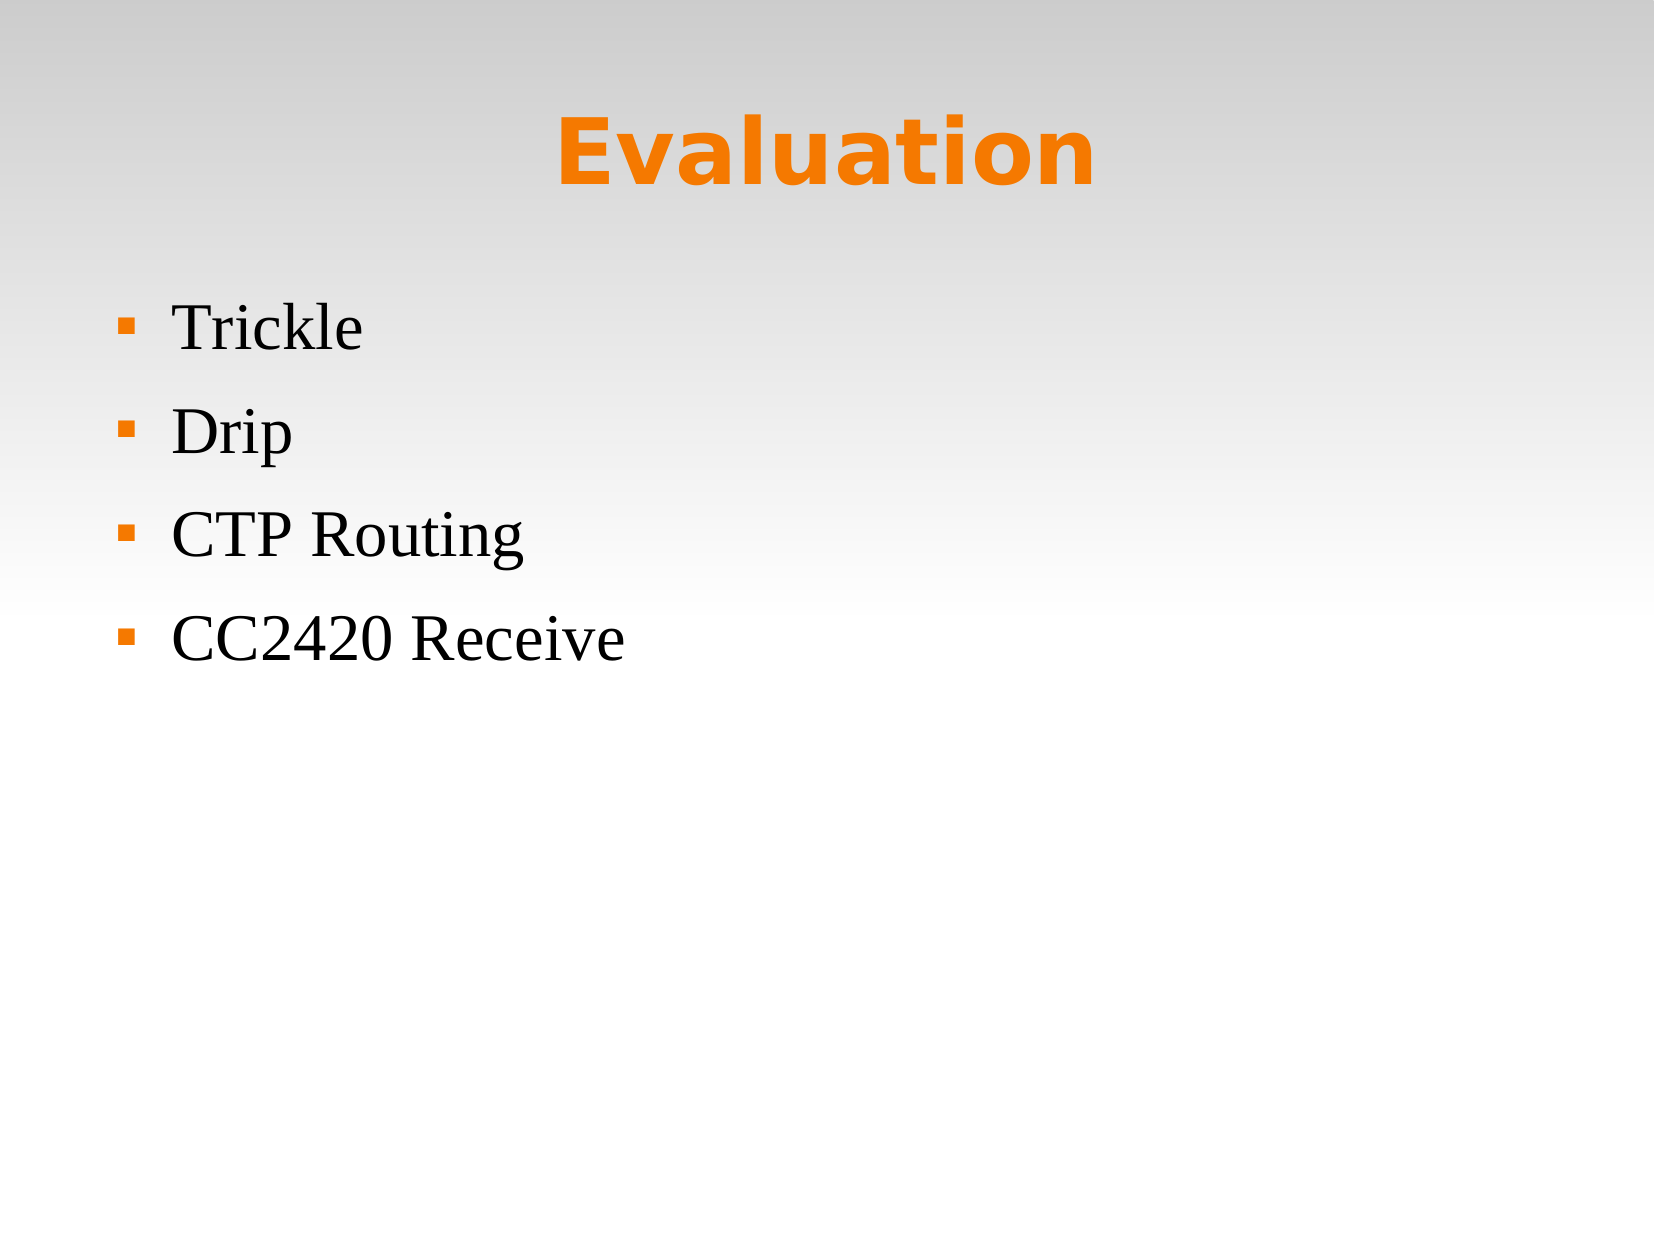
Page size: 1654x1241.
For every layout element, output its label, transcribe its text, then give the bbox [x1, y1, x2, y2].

list Trickle Drip CTP Routing CC2420 Receive [82, 290, 1571, 1109]
title Evaluation [82, 49, 1571, 257]
